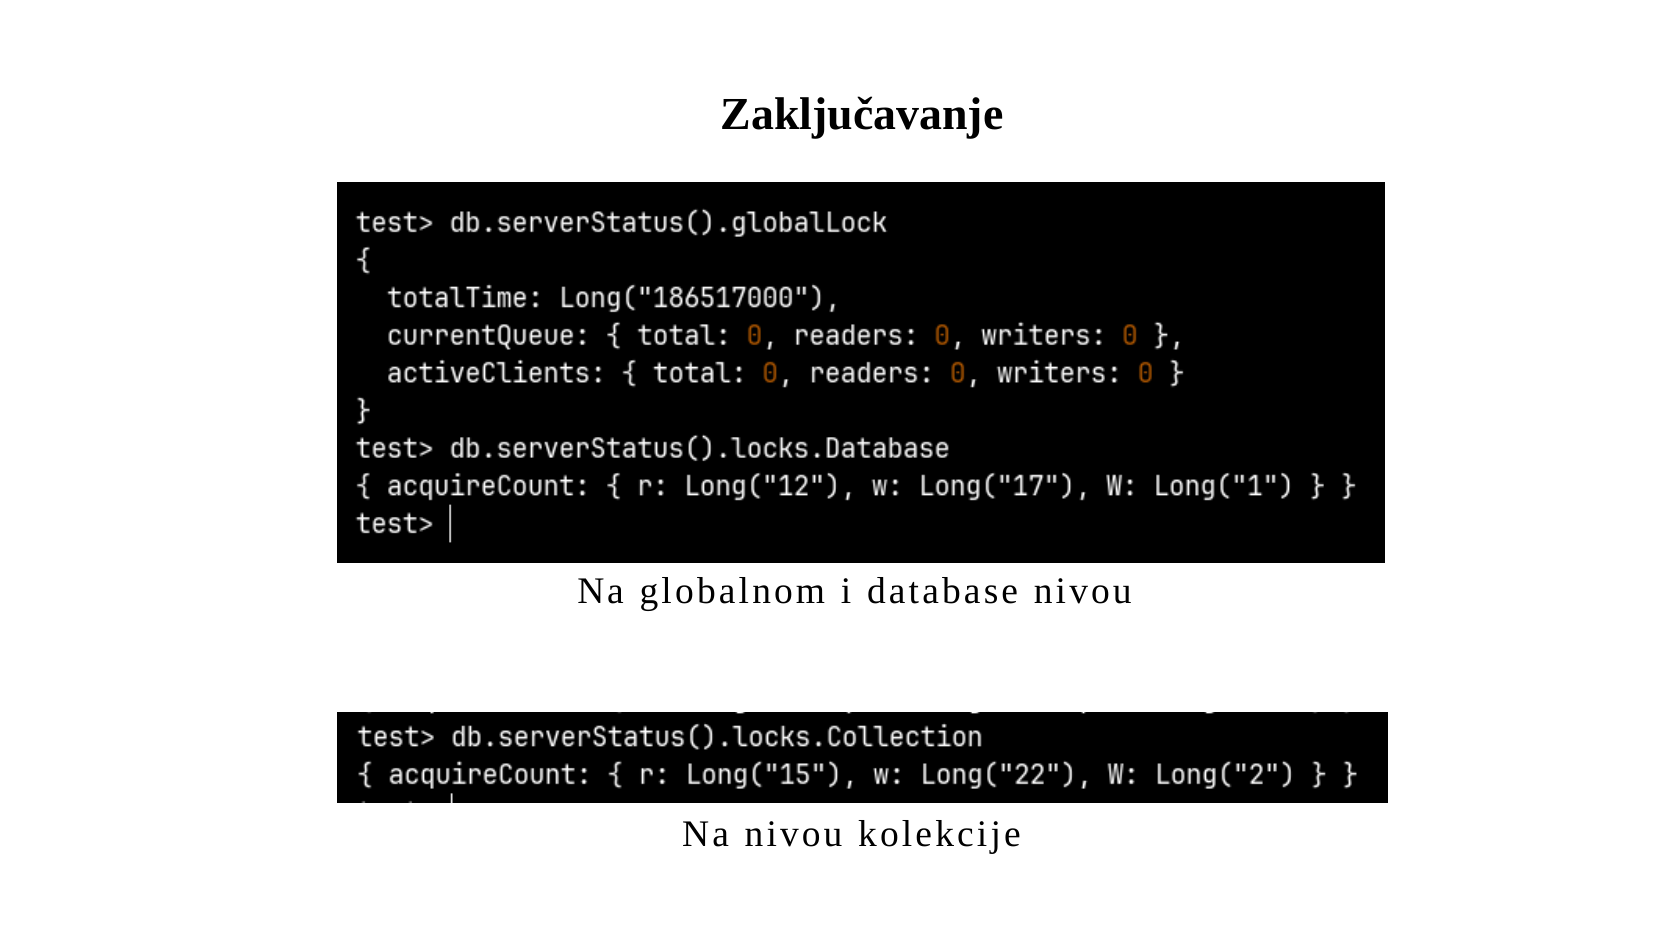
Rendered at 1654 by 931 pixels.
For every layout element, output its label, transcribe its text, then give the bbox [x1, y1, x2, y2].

picture [337, 712, 1388, 804]
text_box Na globalnom i database nivou [562, 562, 1162, 619]
picture [337, 182, 1385, 563]
title Zaključavanje [82, 37, 1571, 193]
text_box Na nivou kolekcije [667, 806, 1051, 863]
